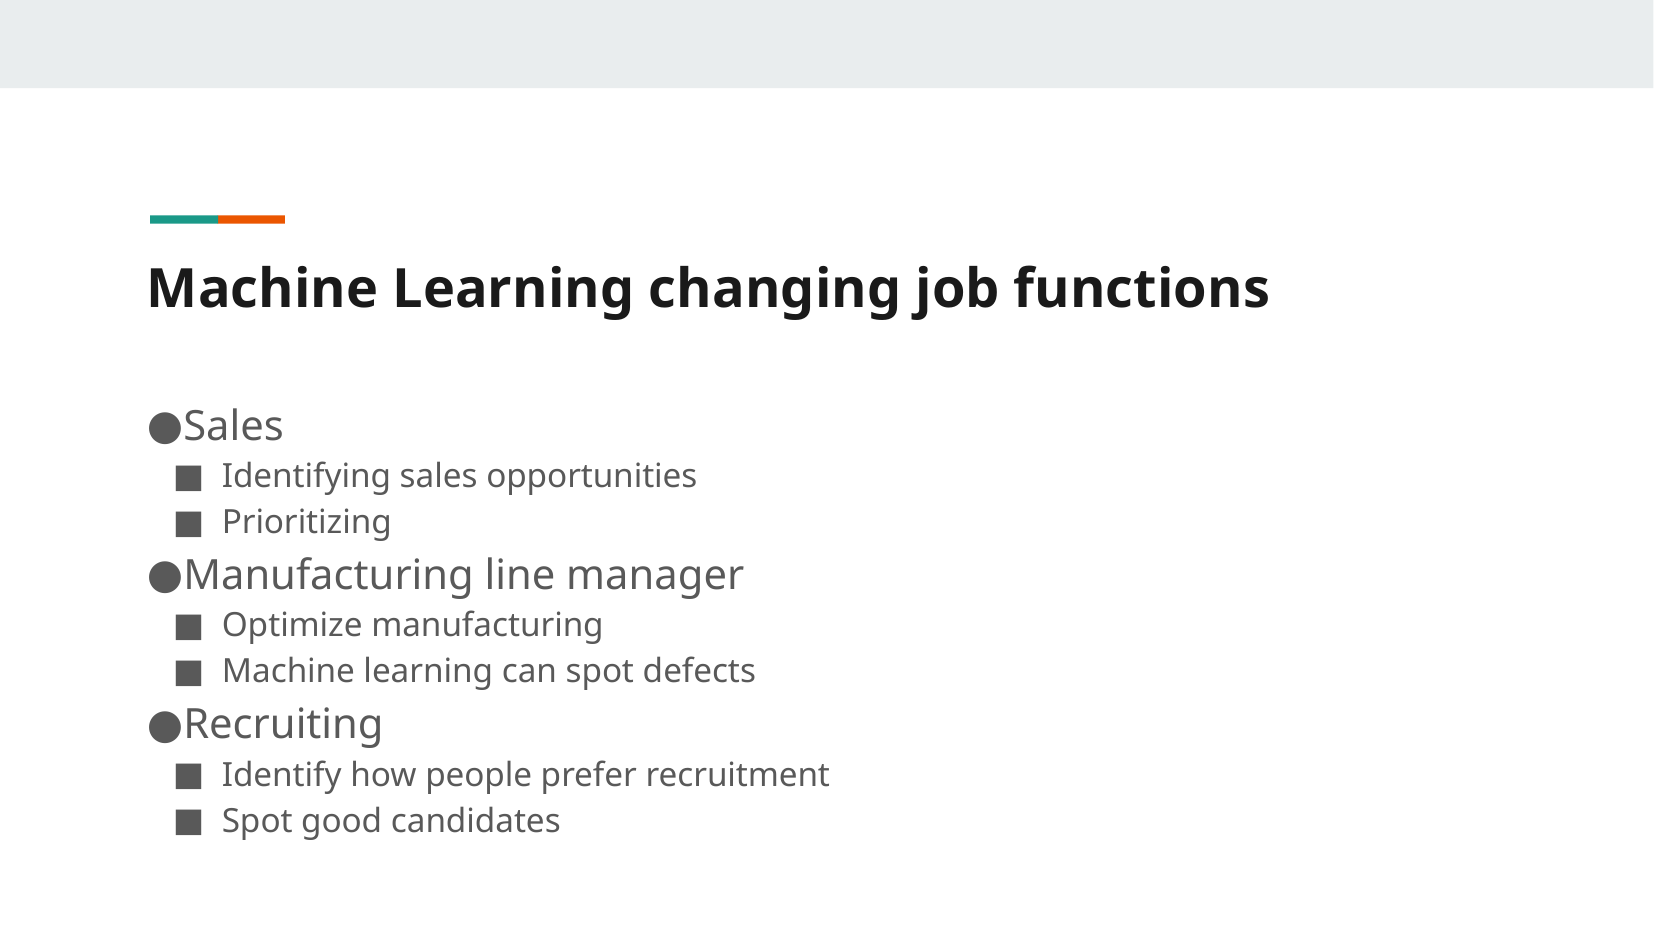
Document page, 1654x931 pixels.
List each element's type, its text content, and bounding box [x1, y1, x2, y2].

list Sales Identifying sales opportunities Prioritizing Manufacturing line manager Optimize manufacturing Machine learning can spot defects Recruiting Identify how people prefer recruitment Spot good candidates [131, 375, 1523, 785]
title Machine Learning changing job functions [131, 238, 1523, 336]
